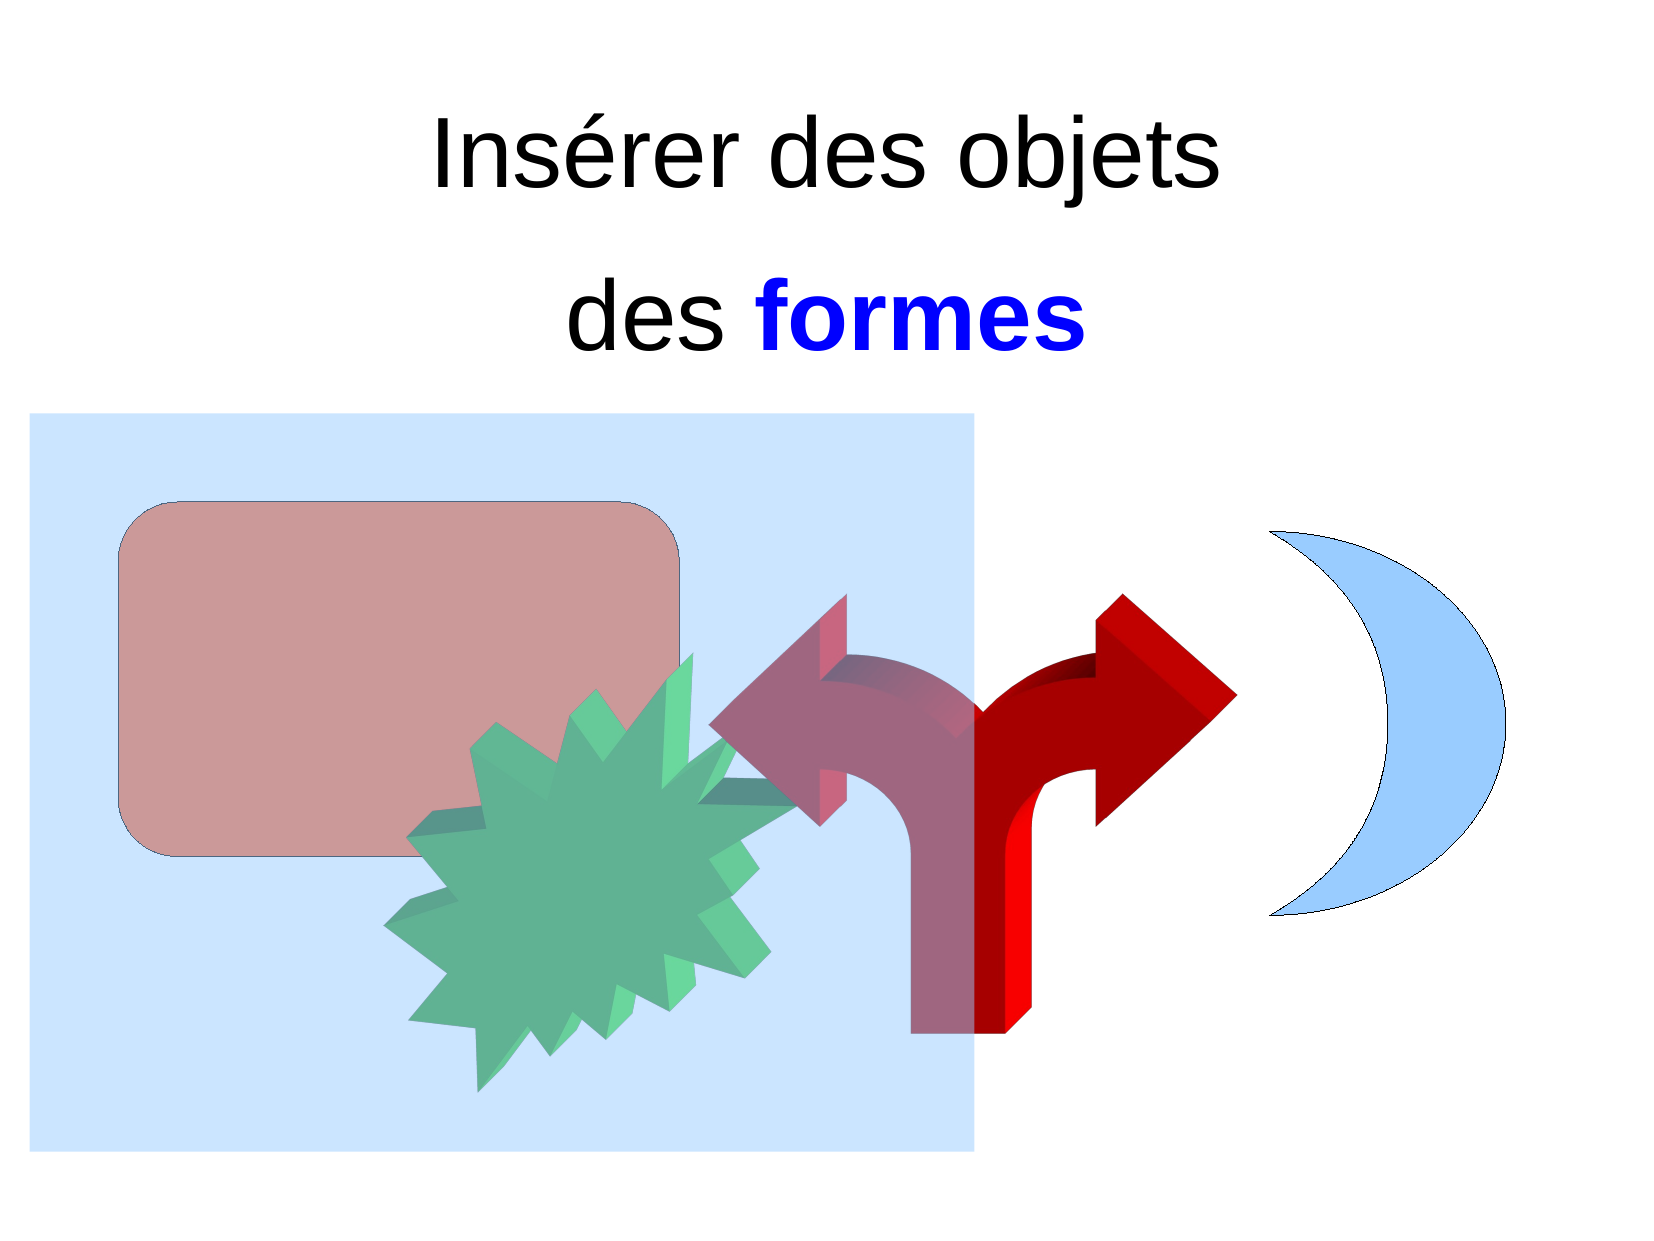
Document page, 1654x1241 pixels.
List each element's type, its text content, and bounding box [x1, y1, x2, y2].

text_box des formes [59, 29, 1595, 380]
title Insérer des objets [82, 49, 1571, 257]
text_box [1269, 531, 1506, 916]
text_box [29, 413, 1236, 1152]
